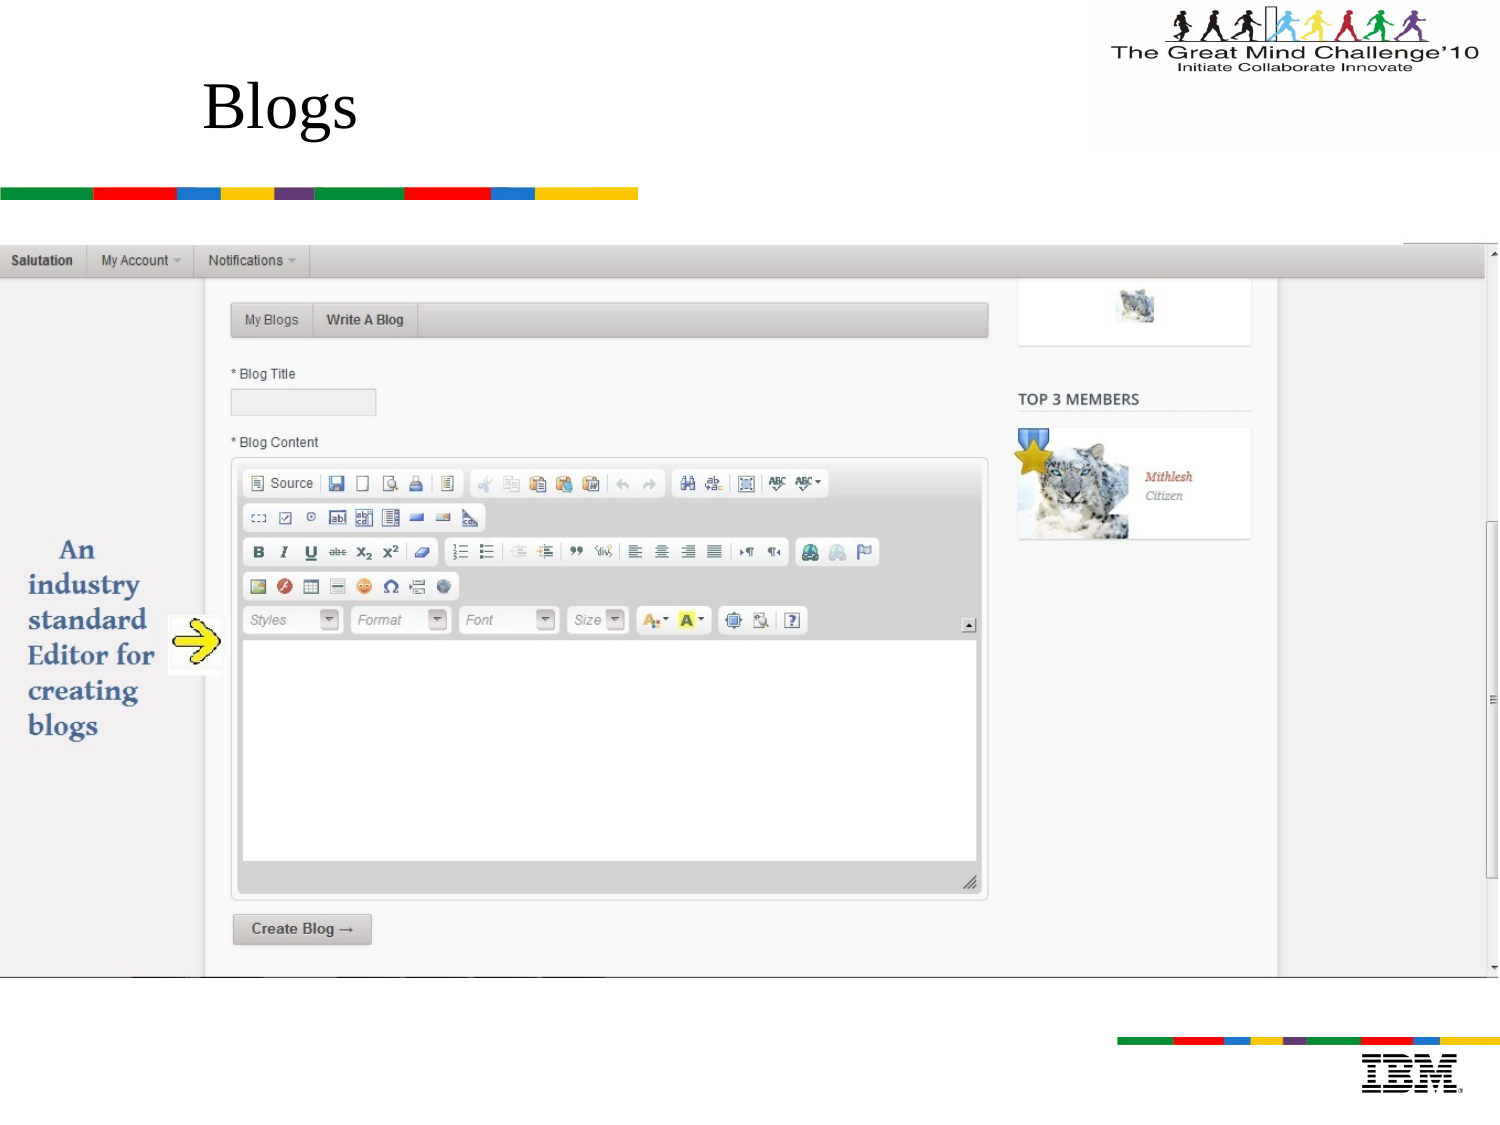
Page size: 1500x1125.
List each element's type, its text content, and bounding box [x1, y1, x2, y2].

picture [1117, 1037, 1500, 1045]
picture [0, 201, 1498, 978]
picture [1087, 0, 1500, 150]
picture [1362, 1054, 1463, 1093]
text_box Blogs [187, 61, 374, 150]
picture [0, 187, 638, 200]
